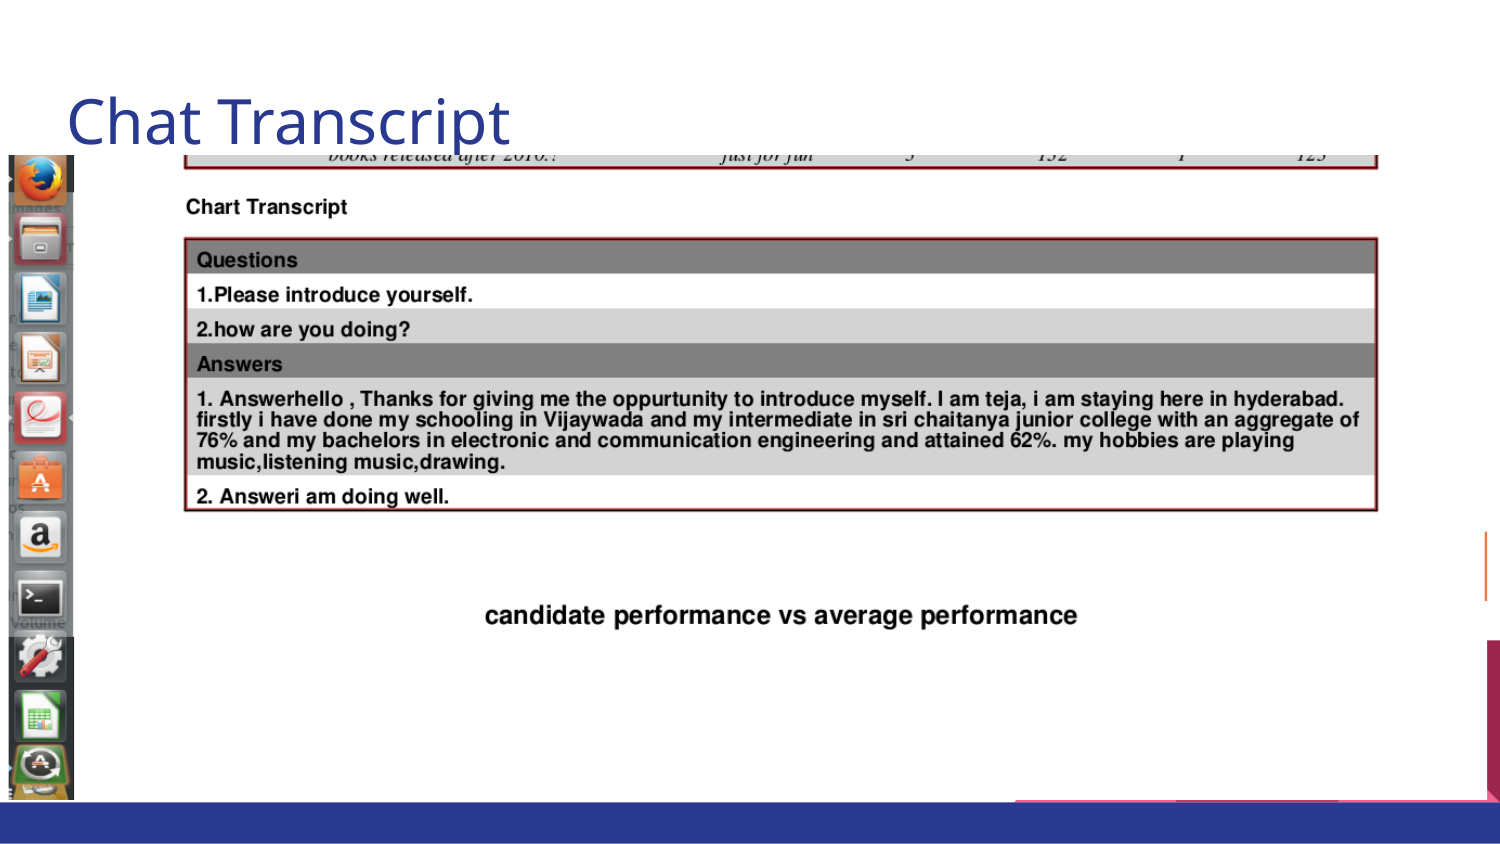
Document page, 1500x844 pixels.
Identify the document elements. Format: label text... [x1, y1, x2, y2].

picture [8, 155, 1488, 800]
title Chat Transcript [51, 67, 1449, 155]
